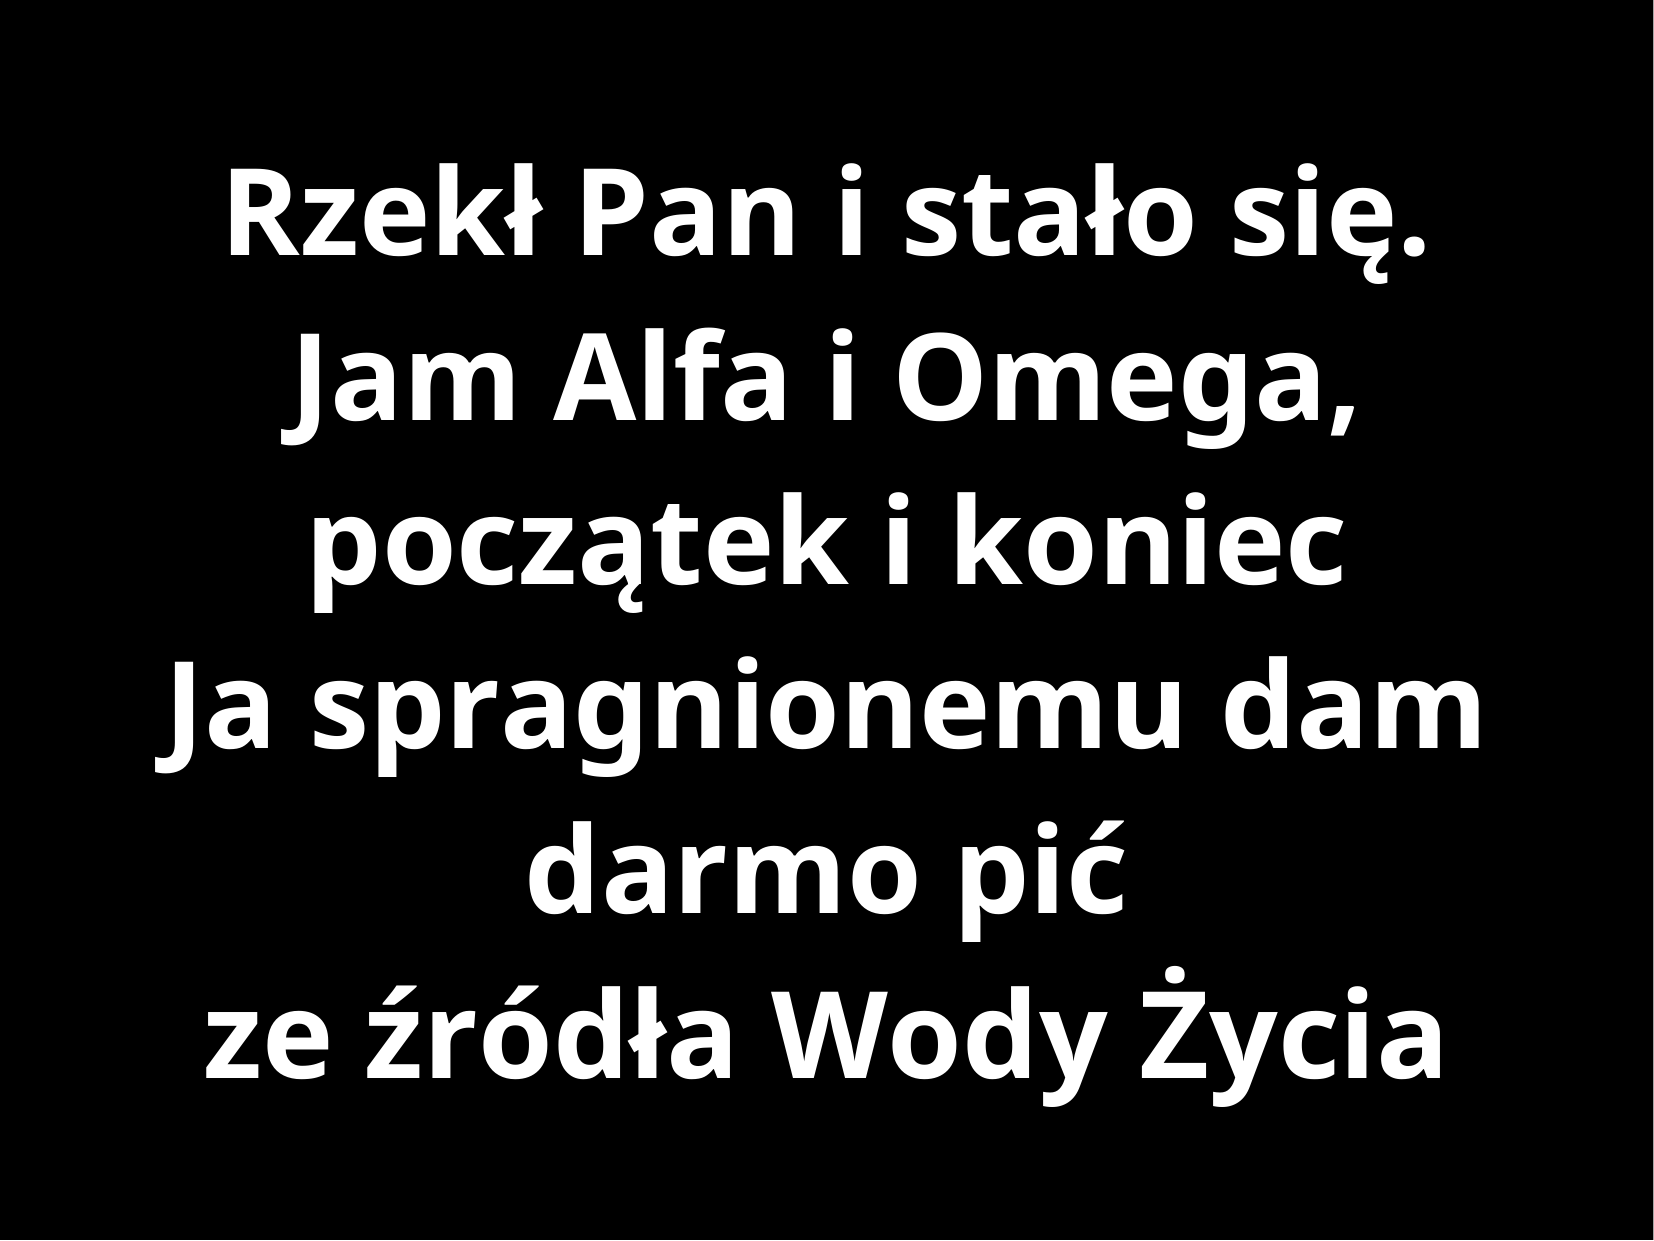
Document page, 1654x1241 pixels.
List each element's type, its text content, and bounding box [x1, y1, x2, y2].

title Rzekł Pan i stało się. Jam Alfa i Omega, początek i koniec Ja spragnionemu dam darmo pić ze źródła Wody Życia [0, 0, 1654, 1241]
